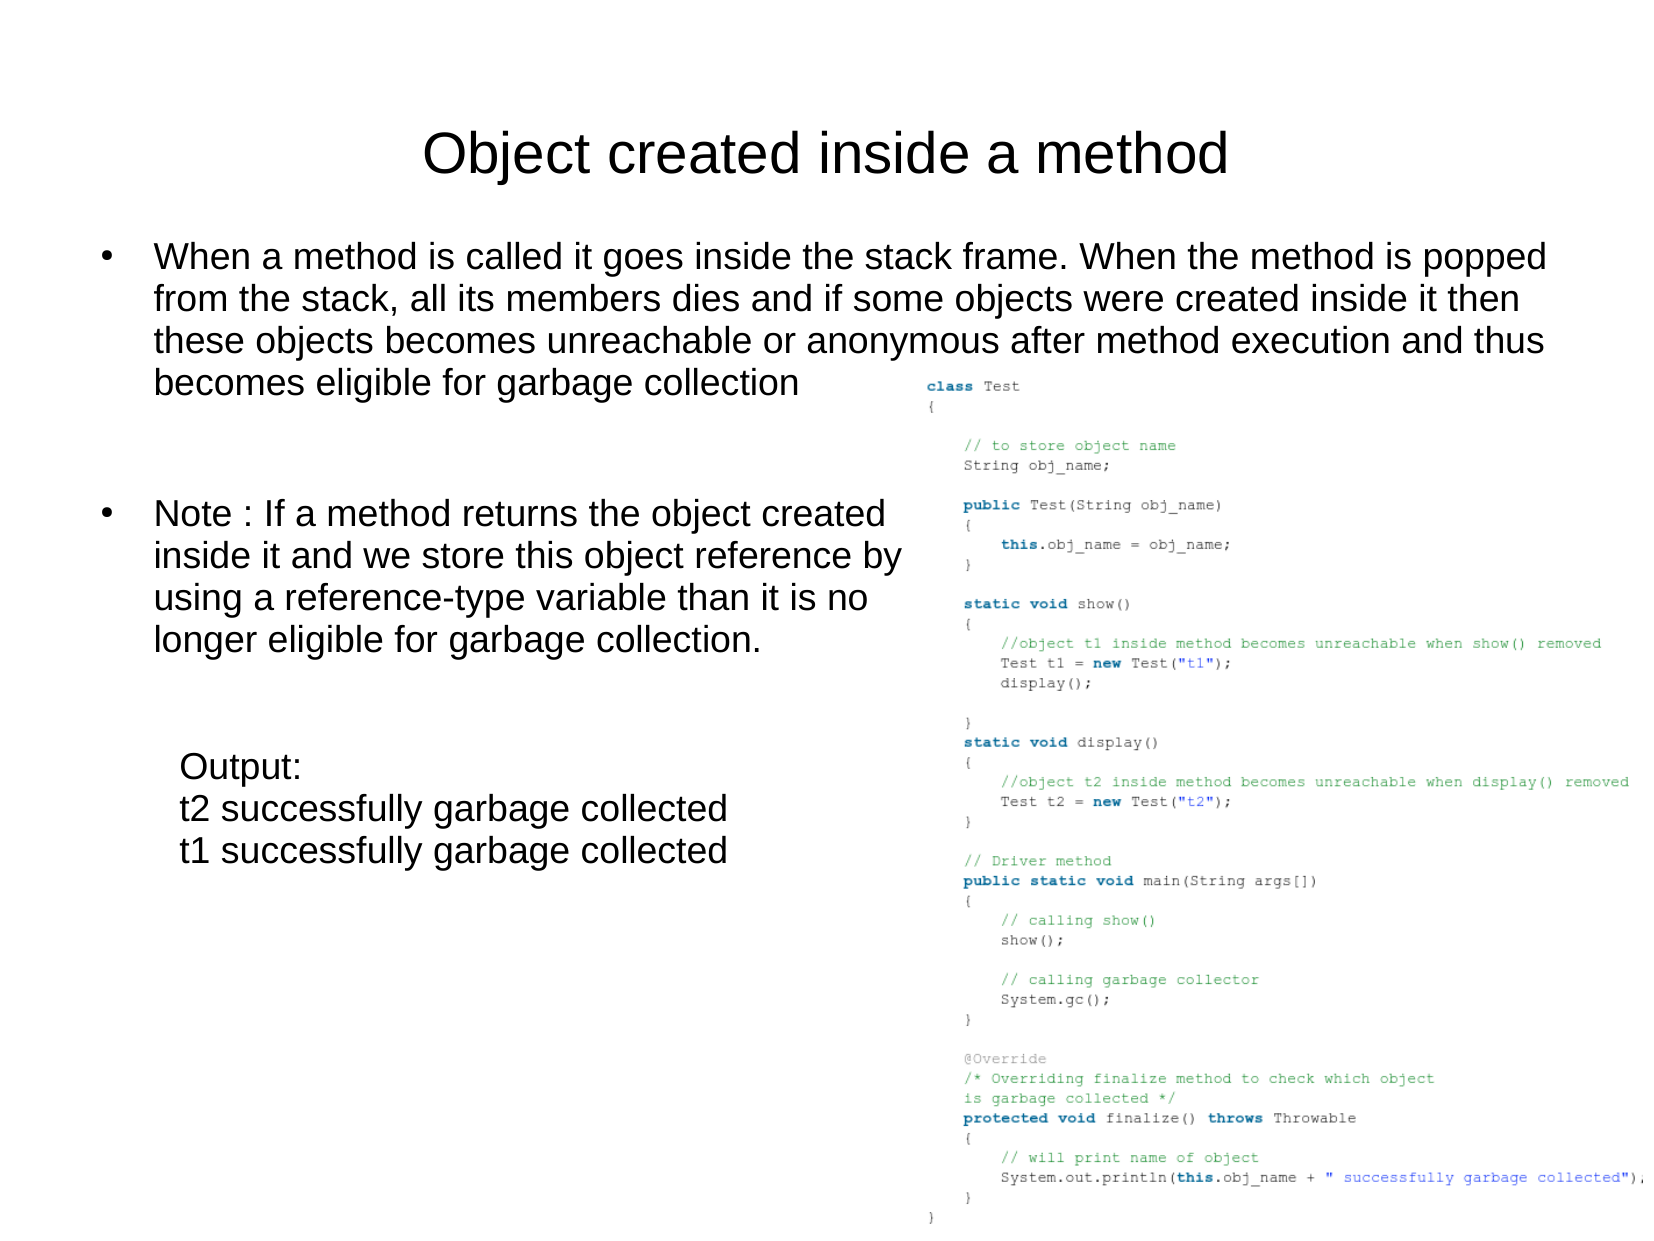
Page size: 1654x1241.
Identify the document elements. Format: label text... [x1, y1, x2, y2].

title Object created inside a method [82, 49, 1571, 235]
text_box Output: t2 successfully garbage collected t1 successfully garbage collected [164, 738, 787, 920]
list When a method is called it goes inside the stack frame. When the method is popped from the stack, all its members dies and if some objects were created inside it then these objects becomes unreachable or anonymous after method execution and thus becomes eligible for garbage collection Note : If a method returns the object created inside it and we store this object reference by using a reference-type variable than it is no longer eligible for garbage collection. [82, 235, 1622, 1197]
picture [923, 378, 1643, 1225]
